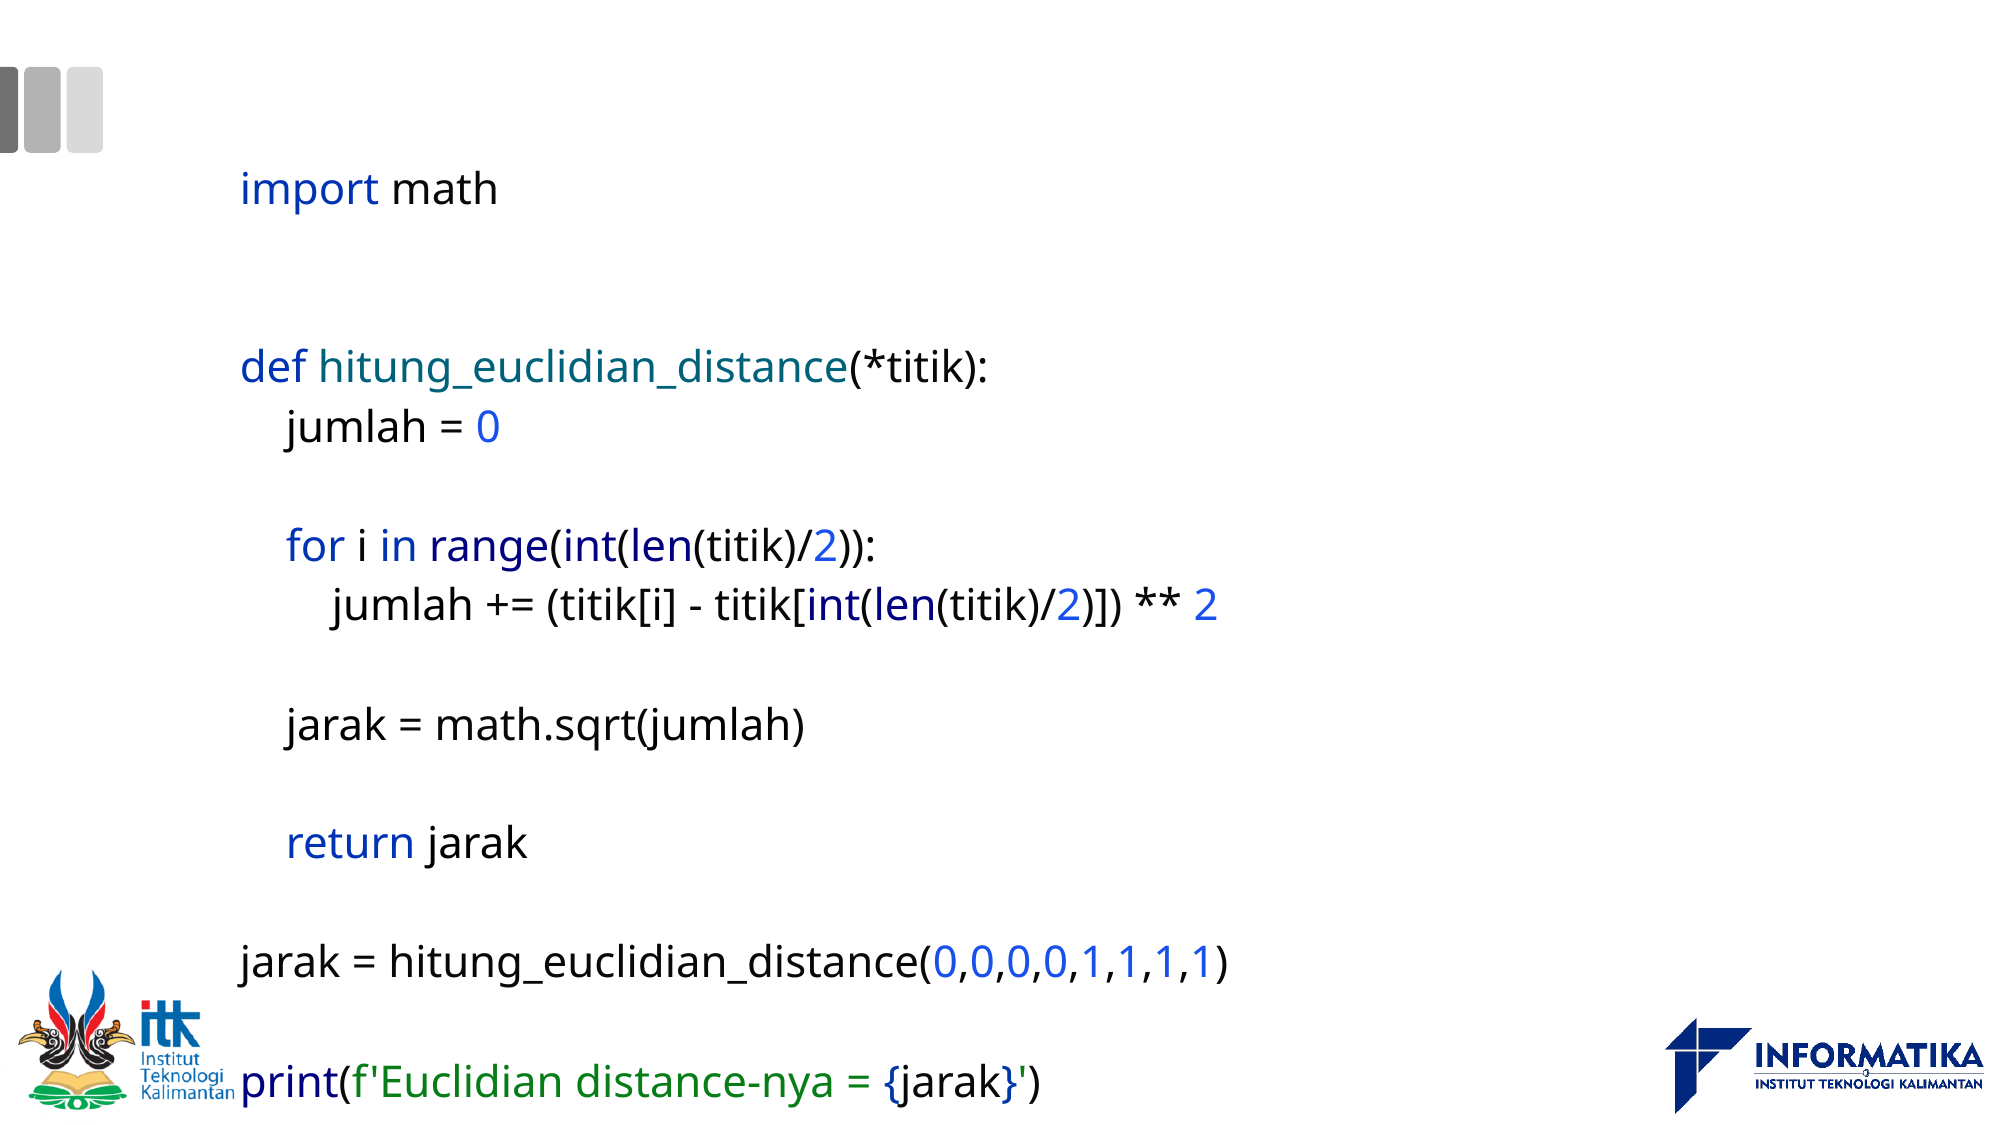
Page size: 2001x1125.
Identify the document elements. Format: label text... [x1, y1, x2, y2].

picture [0, 935, 253, 1125]
picture [1664, 1017, 1984, 1114]
text_box import math def hitung_euclidian_distance(*titik): jumlah = 0 for i in range(int(len(titik)/2)): jumlah += (titik[i] - titik[int(len(titik)/2)]) ** 2 jarak = math.sqrt(jumlah) return jarak jarak = hitung_euclidian_distance(0,0,0,0,1,1,1,1) print(f'Euclidian distance-nya = {jarak}') [225, 149, 1876, 946]
picture [247, 1076, 253, 1094]
